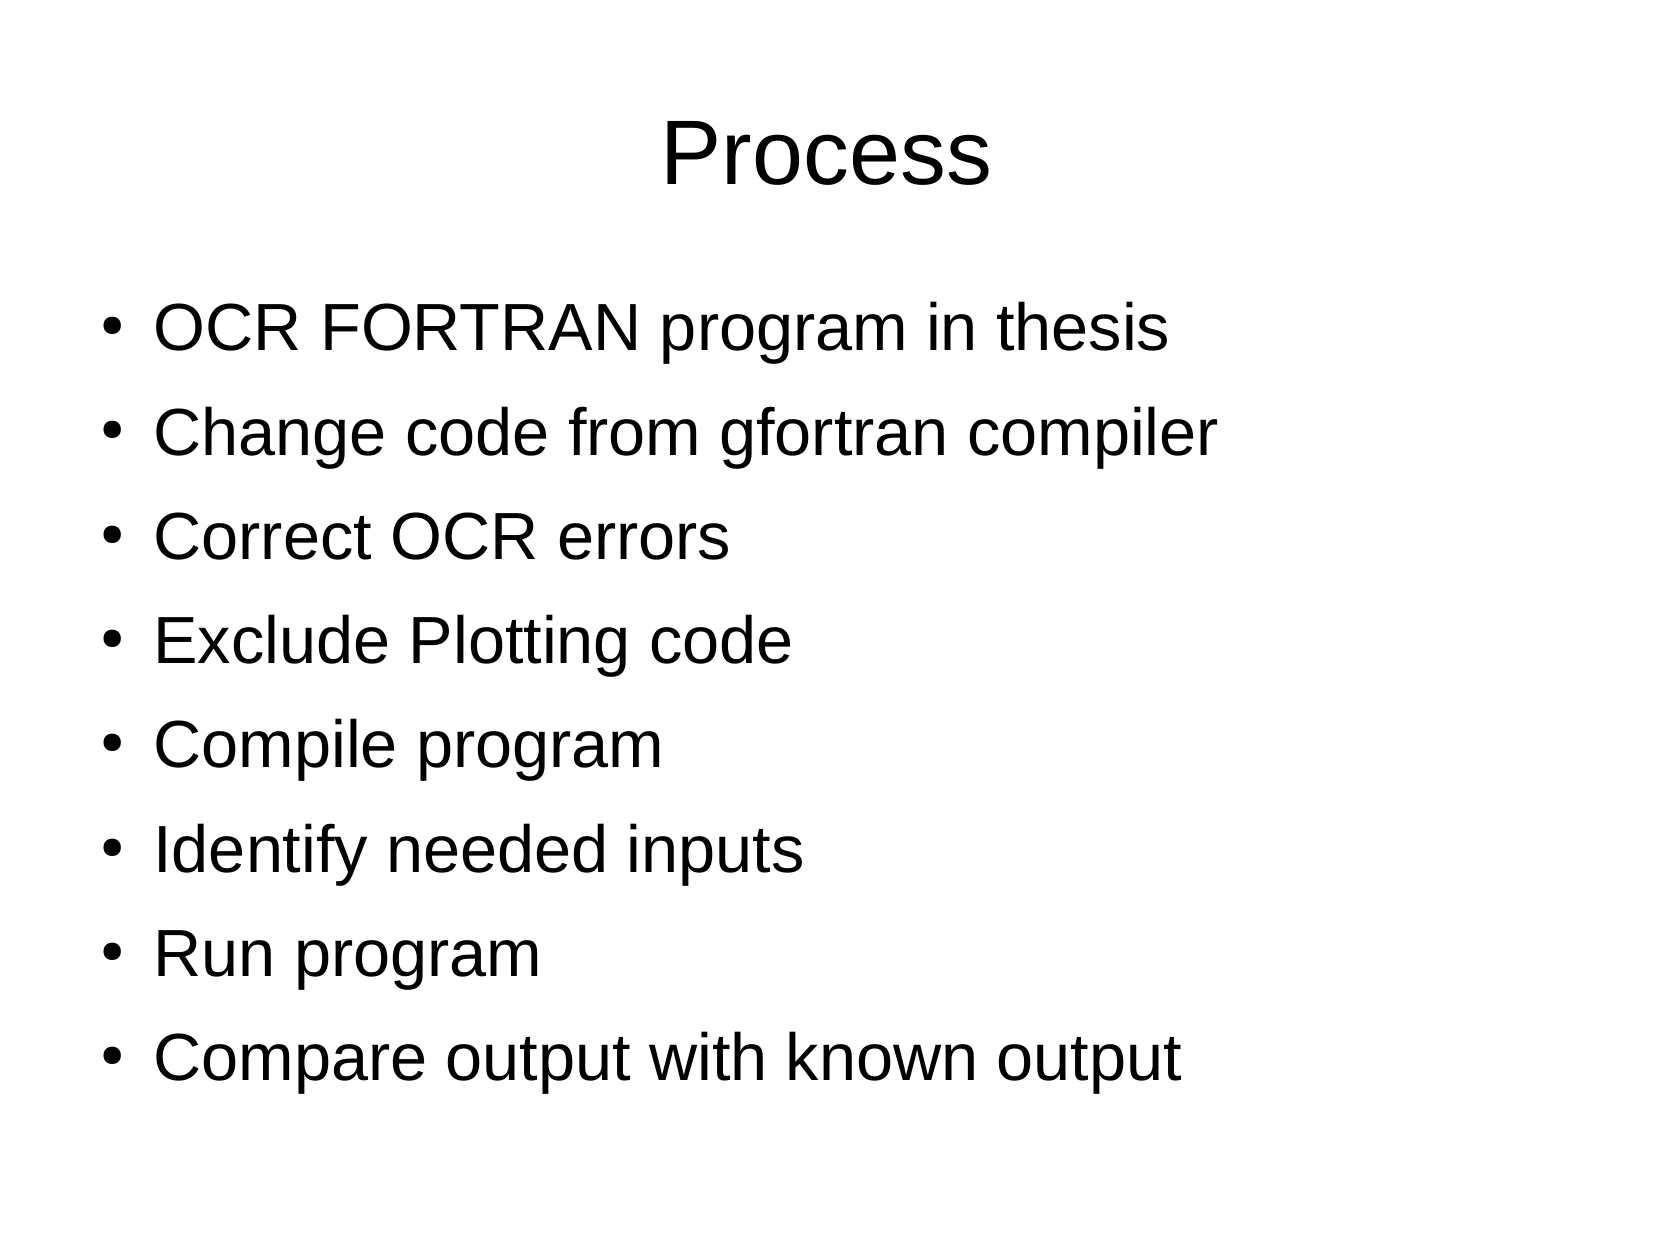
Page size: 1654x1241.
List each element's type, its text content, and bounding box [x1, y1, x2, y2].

title Process [82, 49, 1571, 257]
list OCR FORTRAN program in thesis Change code from gfortran compiler Correct OCR errors Exclude Plotting code Compile program Identify needed inputs Run program Compare output with known output [82, 290, 1571, 1109]
